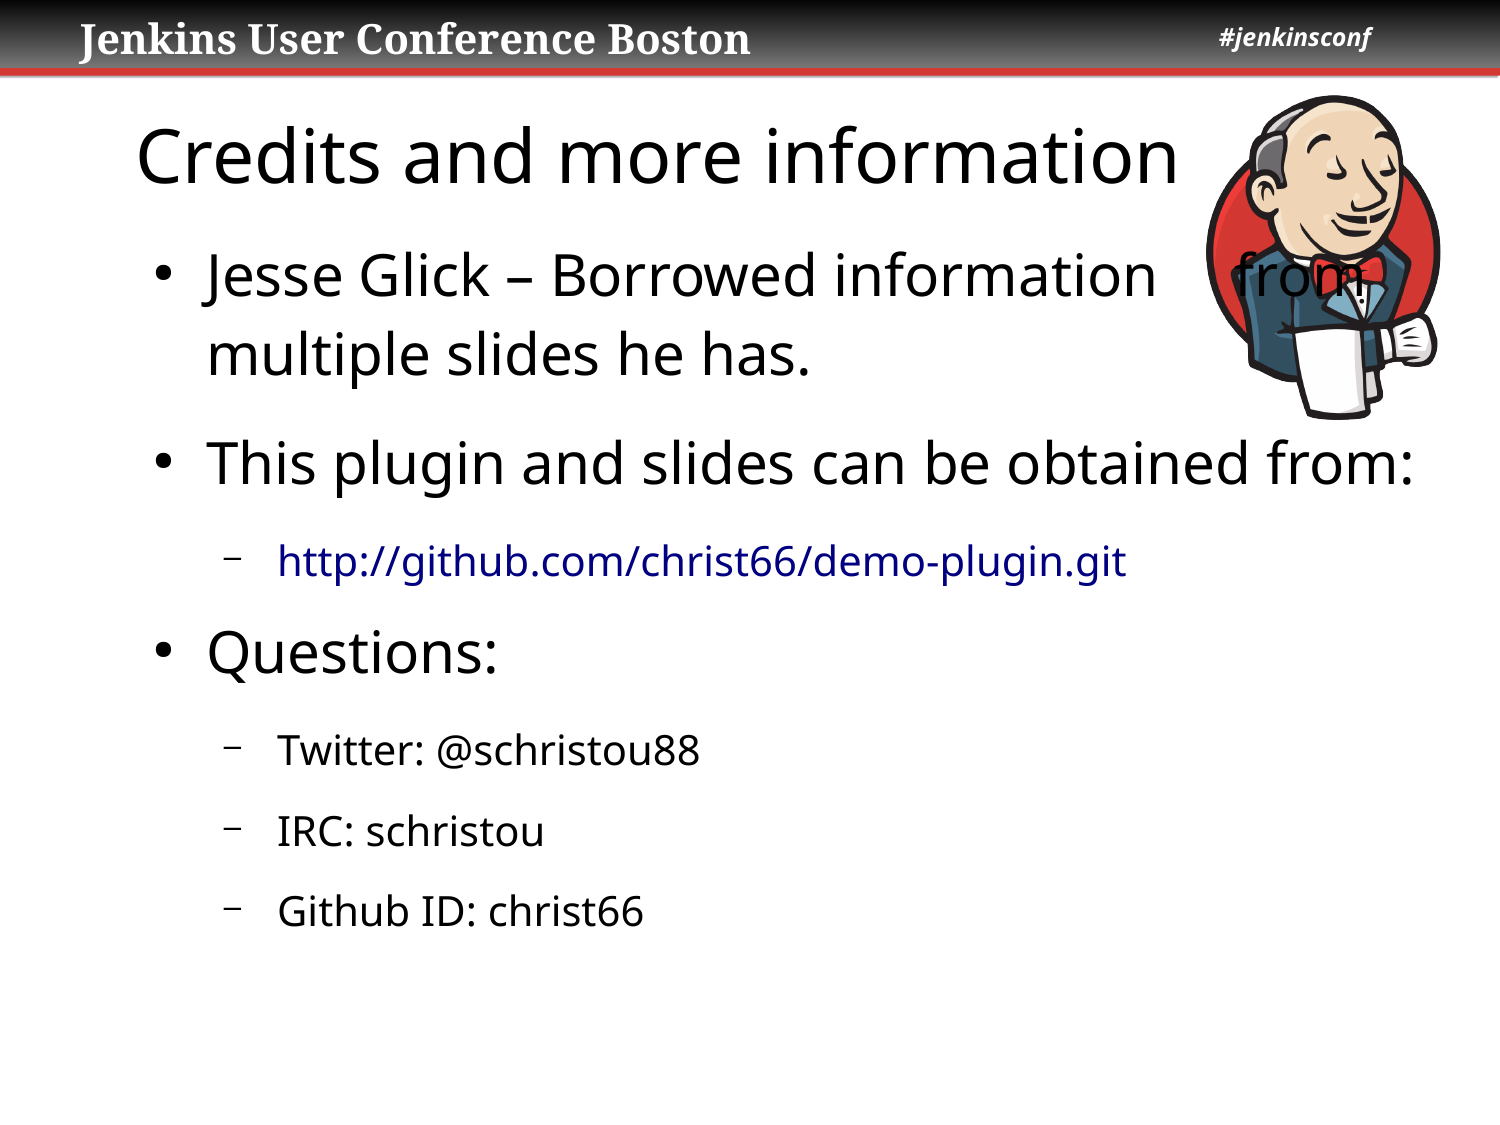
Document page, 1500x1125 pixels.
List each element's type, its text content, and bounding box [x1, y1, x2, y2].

picture [1206, 95, 1441, 420]
list Jesse Glick – Borrowed information from multiple slides he has. This plugin and slides can be obtained from: http://github.com/christ66/demo-plugin.git Questions: Twitter: @schristou88 IRC: schristou Github ID: christ66 [135, 234, 1425, 1025]
title Credits and more information [135, 95, 1425, 214]
